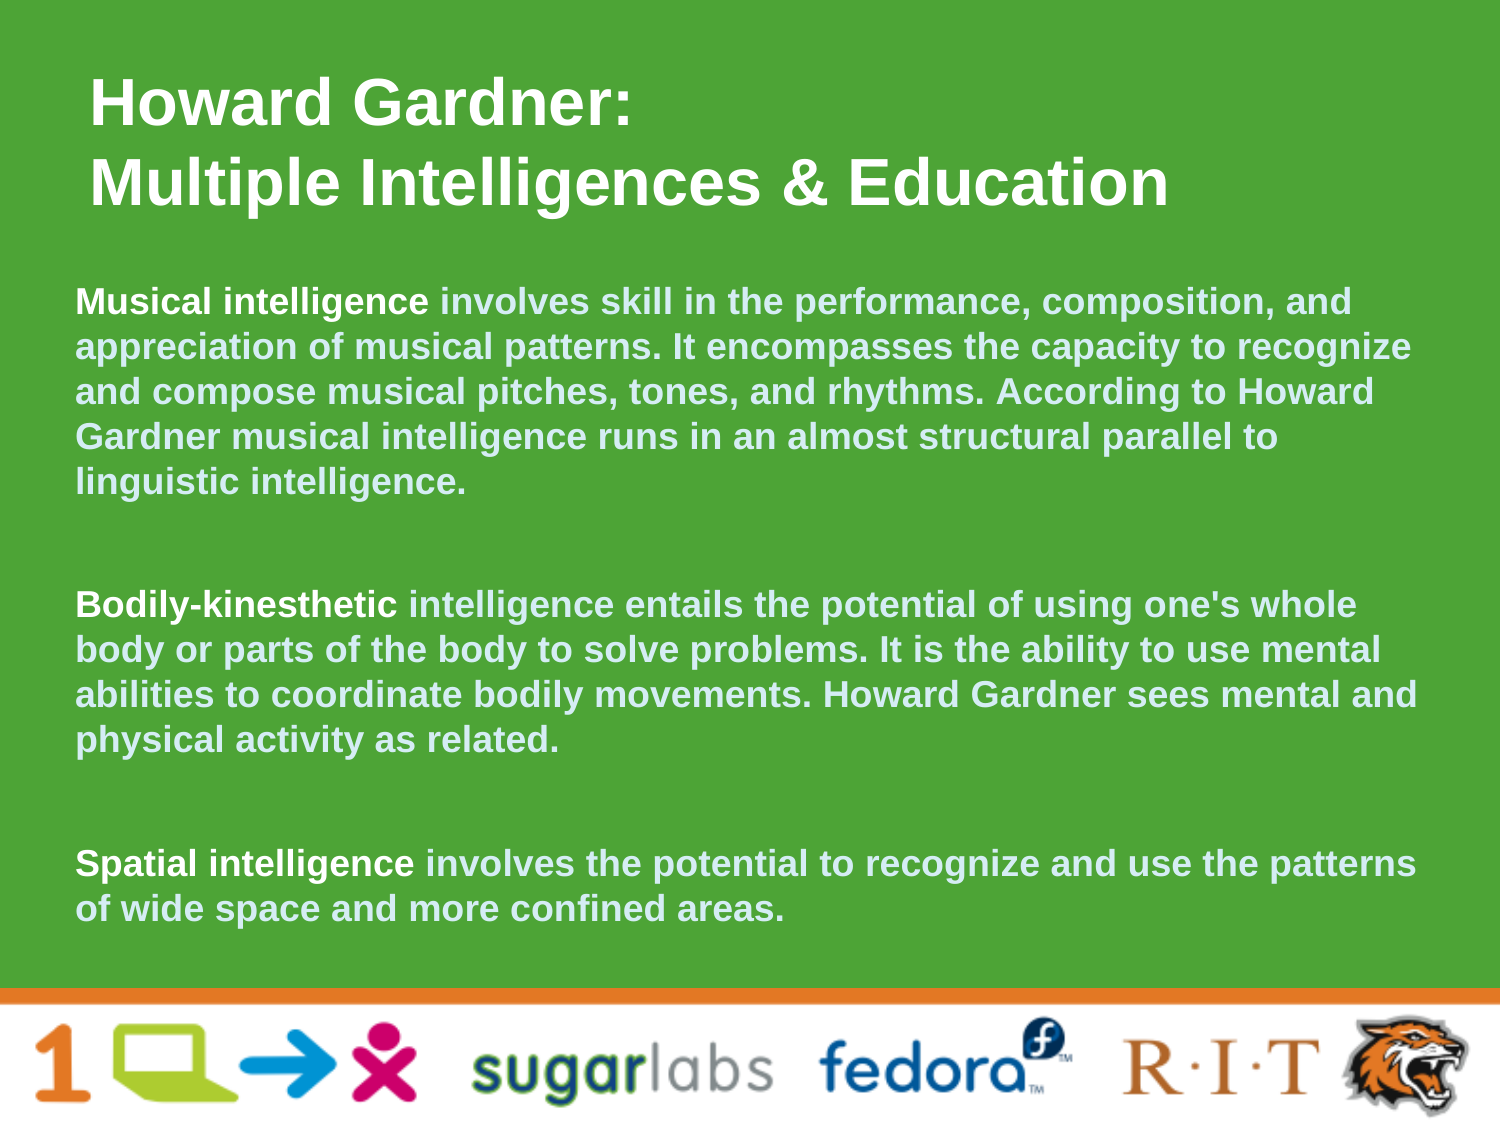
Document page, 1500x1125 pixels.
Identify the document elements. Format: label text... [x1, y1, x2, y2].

subtitle Musical intelligence involves skill in the performance, composition, and appreciation of musical patterns. It encompasses the capacity to recognize and compose musical pitches, tones, and rhythms. According to Howard Gardner musical intelligence runs in an almost structural parallel to linguistic intelligence. Bodily-kinesthetic intelligence entails the potential of using one's whole body or parts of the body to solve problems. It is the ability to use mental abilities to coordinate bodily movements. Howard Gardner sees mental and physical activity as related. Spatial intelligence involves the potential to recognize and use the patterns of wide space and more confined areas. [75, 262, 1426, 1005]
picture [0, 988, 1500, 1125]
title Howard Gardner: Multiple Intelligences & Education [75, 45, 1426, 233]
